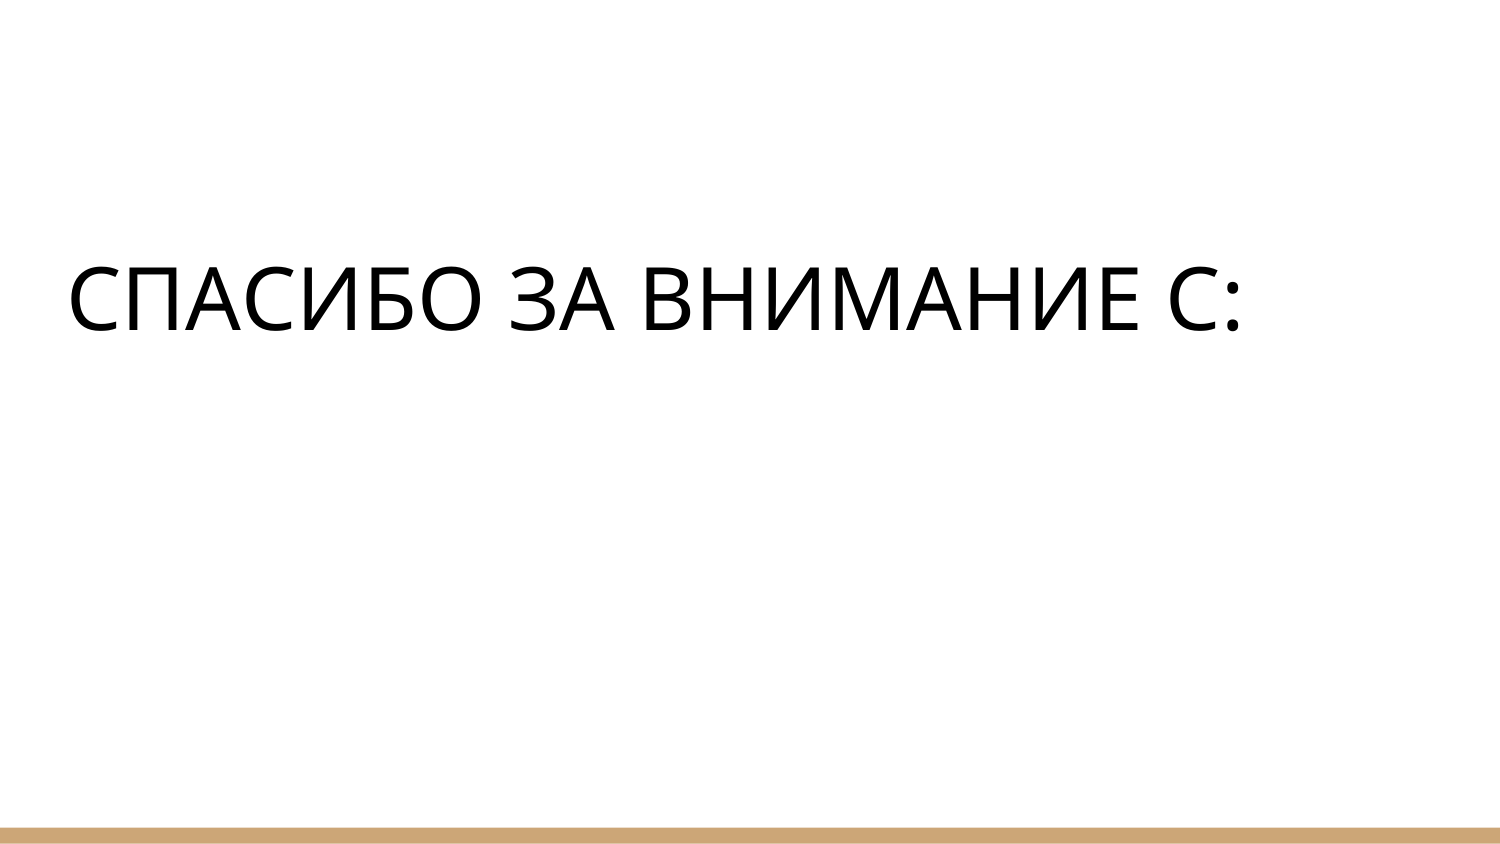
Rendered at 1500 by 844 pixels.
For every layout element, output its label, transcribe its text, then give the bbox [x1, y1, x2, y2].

title СПАСИБО ЗА ВНИМАНИЕ С: [51, 226, 1449, 363]
